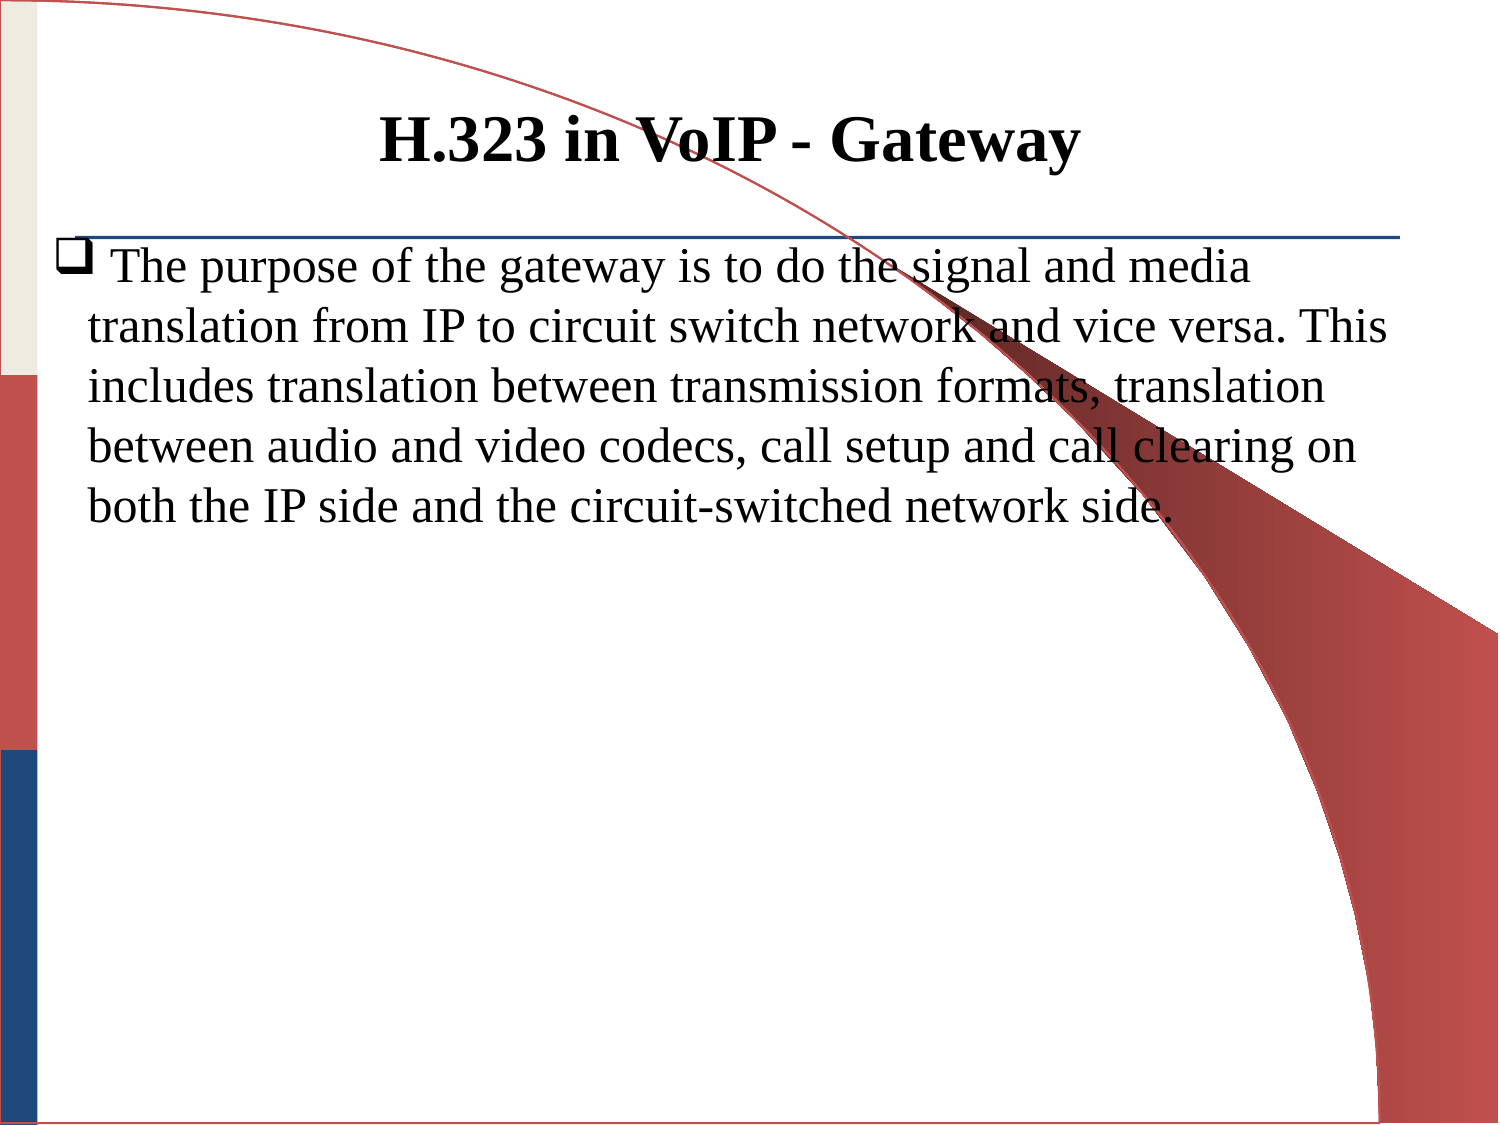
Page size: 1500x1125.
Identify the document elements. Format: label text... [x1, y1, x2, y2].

text_box H.323 in VoIP - Gateway [62, 87, 1400, 183]
text_box The purpose of the gateway is to do the signal and media translation from IP to circuit switch network and vice versa. This includes translation between transmission formats, translation between audio and video codecs, call setup and call clearing on both the IP side and the circuit-switched network side. [37, 224, 1438, 600]
